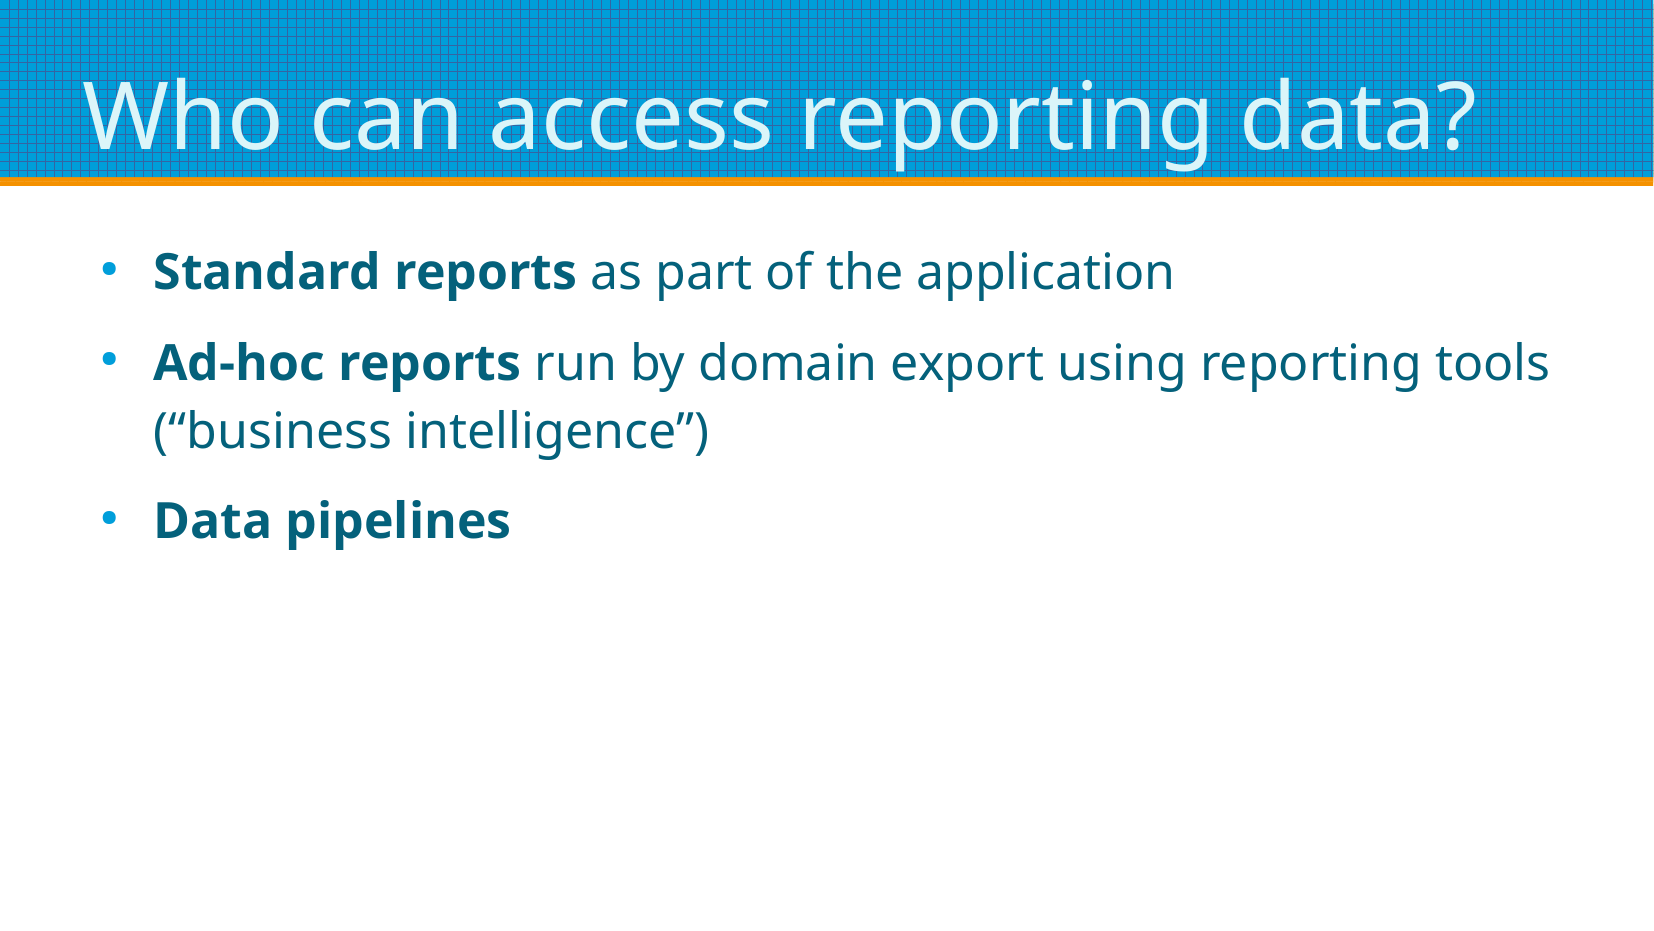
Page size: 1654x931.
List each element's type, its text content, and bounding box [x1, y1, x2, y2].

list Standard reports as part of the application Ad-hoc reports run by domain export using reporting tools (“business intelligence”) Data pipelines [82, 236, 1571, 813]
title Who can access reporting data? [82, 14, 1571, 178]
